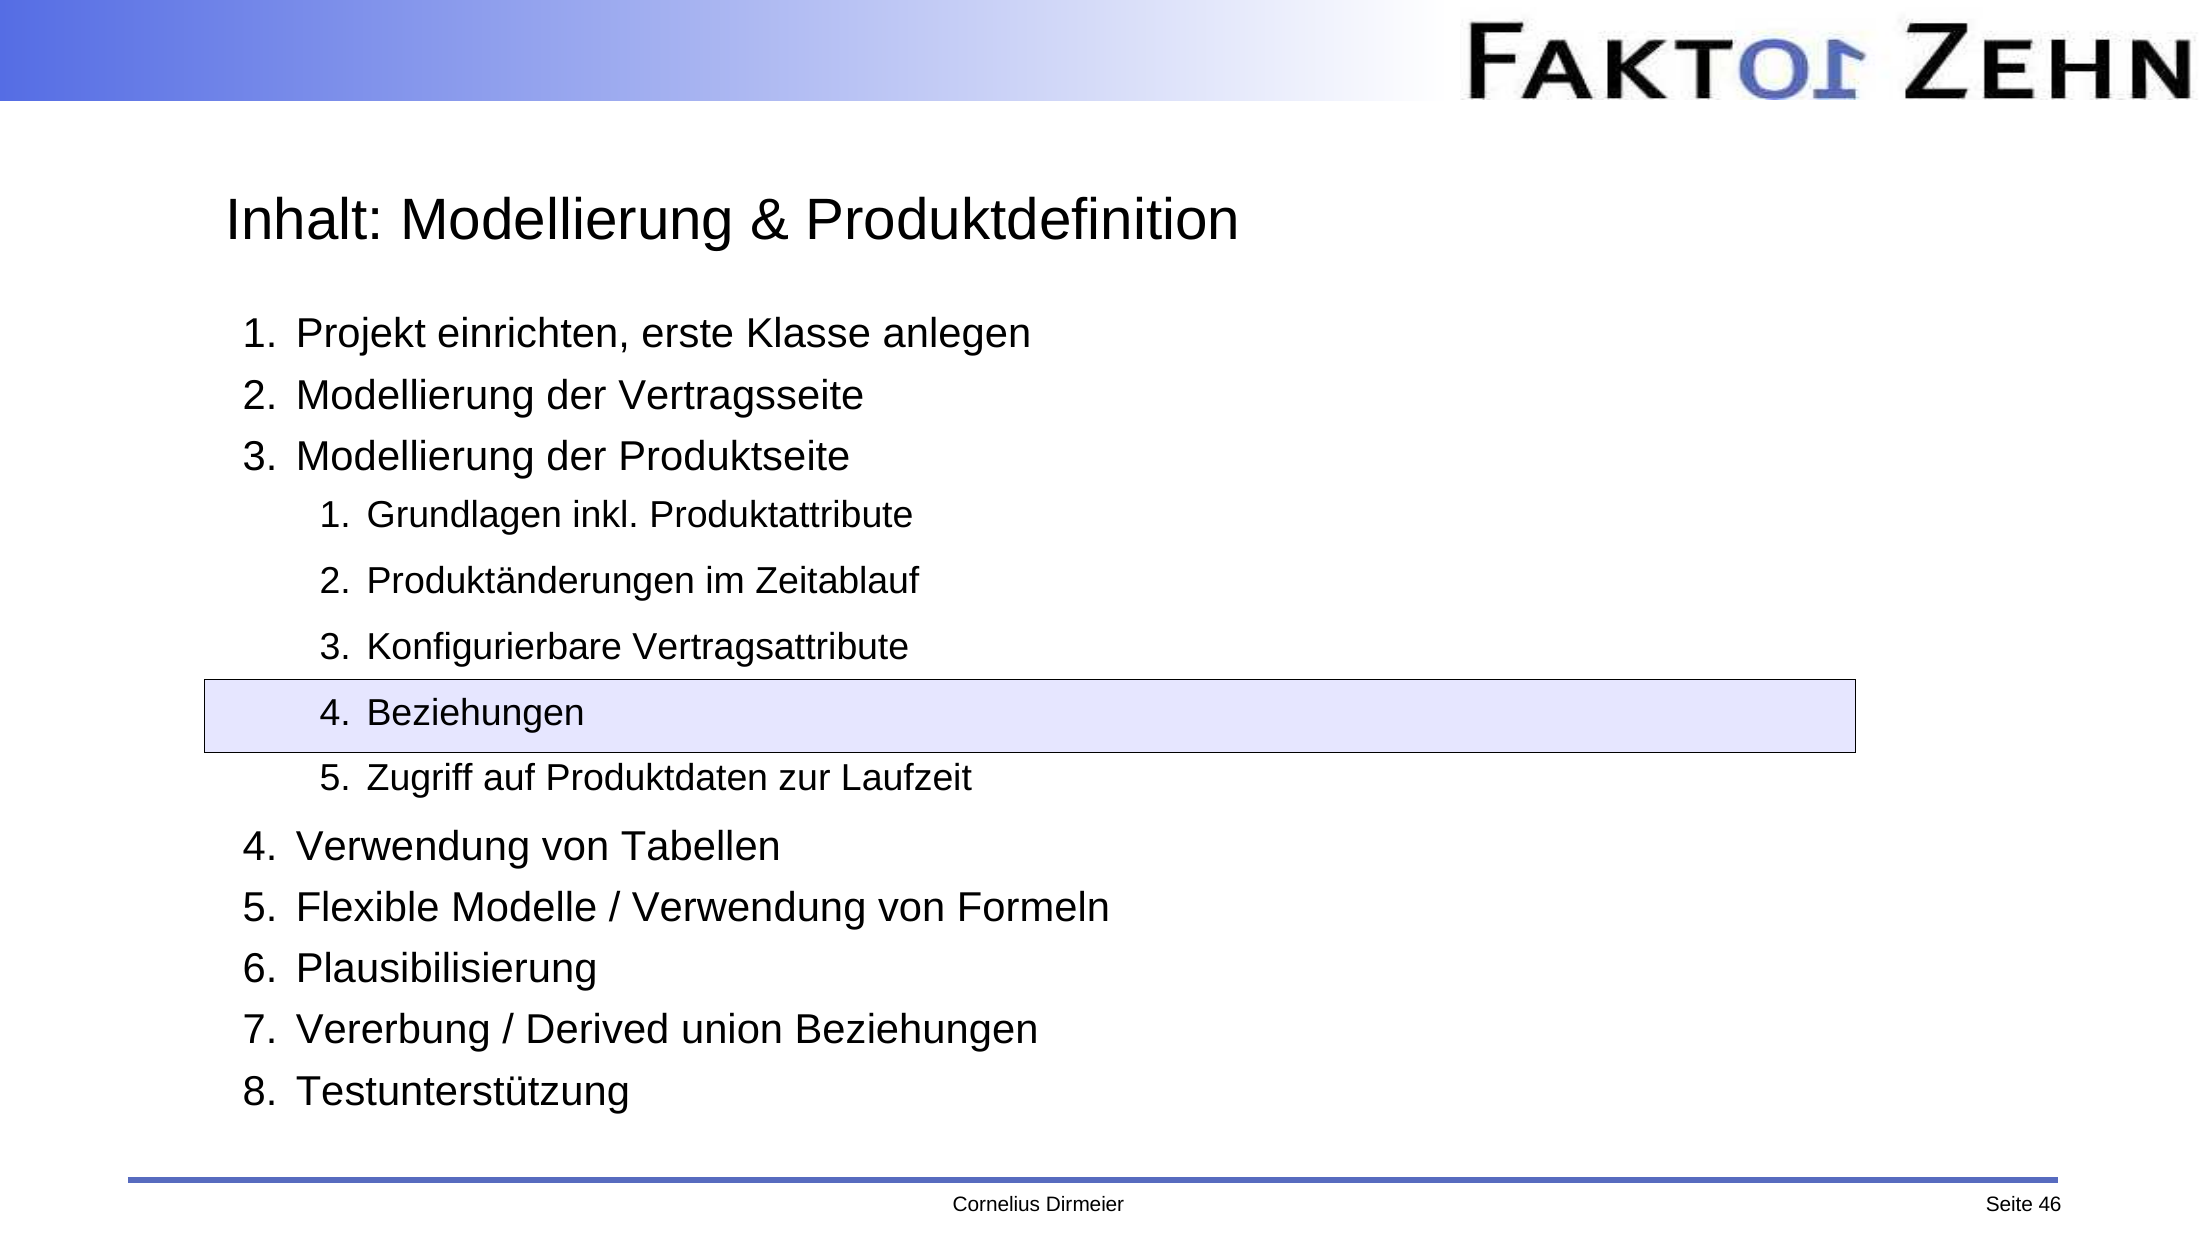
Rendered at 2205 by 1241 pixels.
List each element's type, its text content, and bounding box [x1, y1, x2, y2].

text_box [204, 679, 225, 753]
title Inhalt: Modellierung & Produktdefinition [225, 142, 1981, 296]
list Projekt einrichten, erste Klasse anlegen Modellierung der Vertragsseite Modellierung der Produktseite Grundlagen inkl. Produktattribute Produktänderungen im Zeitablauf Konfigurierbare Vertragsattribute Beziehungen Zugriff auf Produktdaten zur Laufzeit Verwendung von Tabellen Flexible Modelle / Verwendung von Formeln Plausibilisierung Vererbung / Derived union Beziehungen Testunterstützung [225, 310, 1981, 1115]
picture [1460, 7, 2202, 100]
